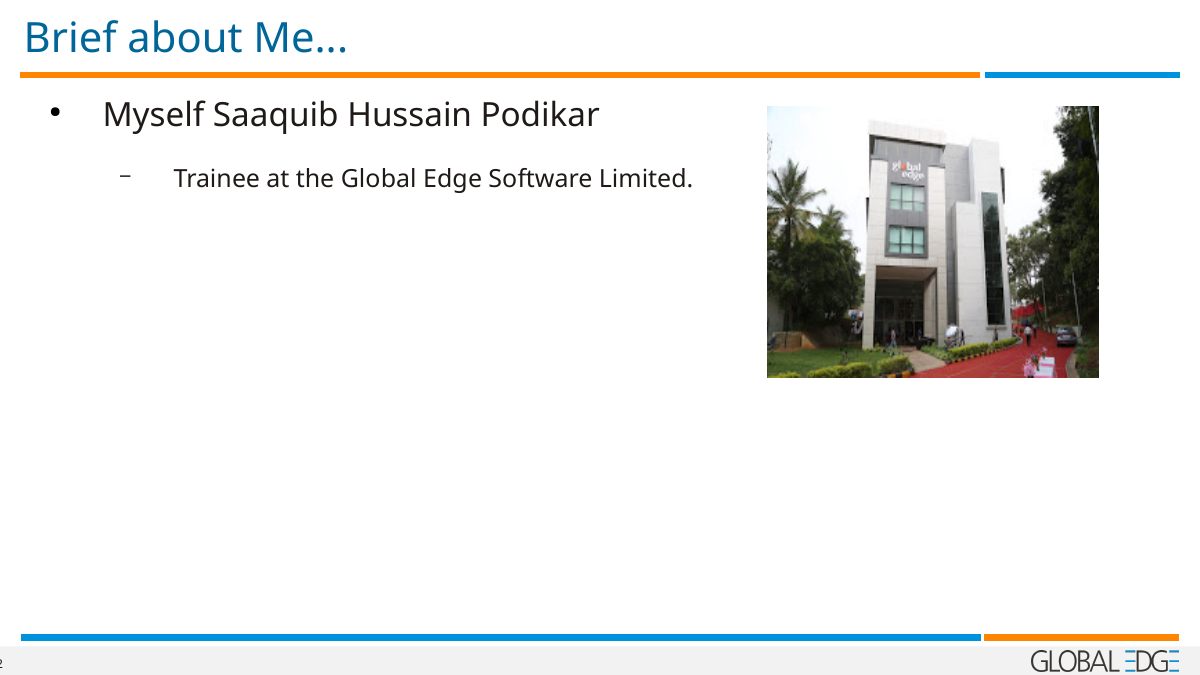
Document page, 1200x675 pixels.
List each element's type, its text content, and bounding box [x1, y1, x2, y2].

title Brief about Me... [12, 9, 1088, 63]
picture [767, 106, 1099, 378]
picture [1031, 650, 1179, 672]
list Myself Saaquib Hussain Podikar Trainee at the Global Edge Software Limited. [20, 87, 1179, 628]
